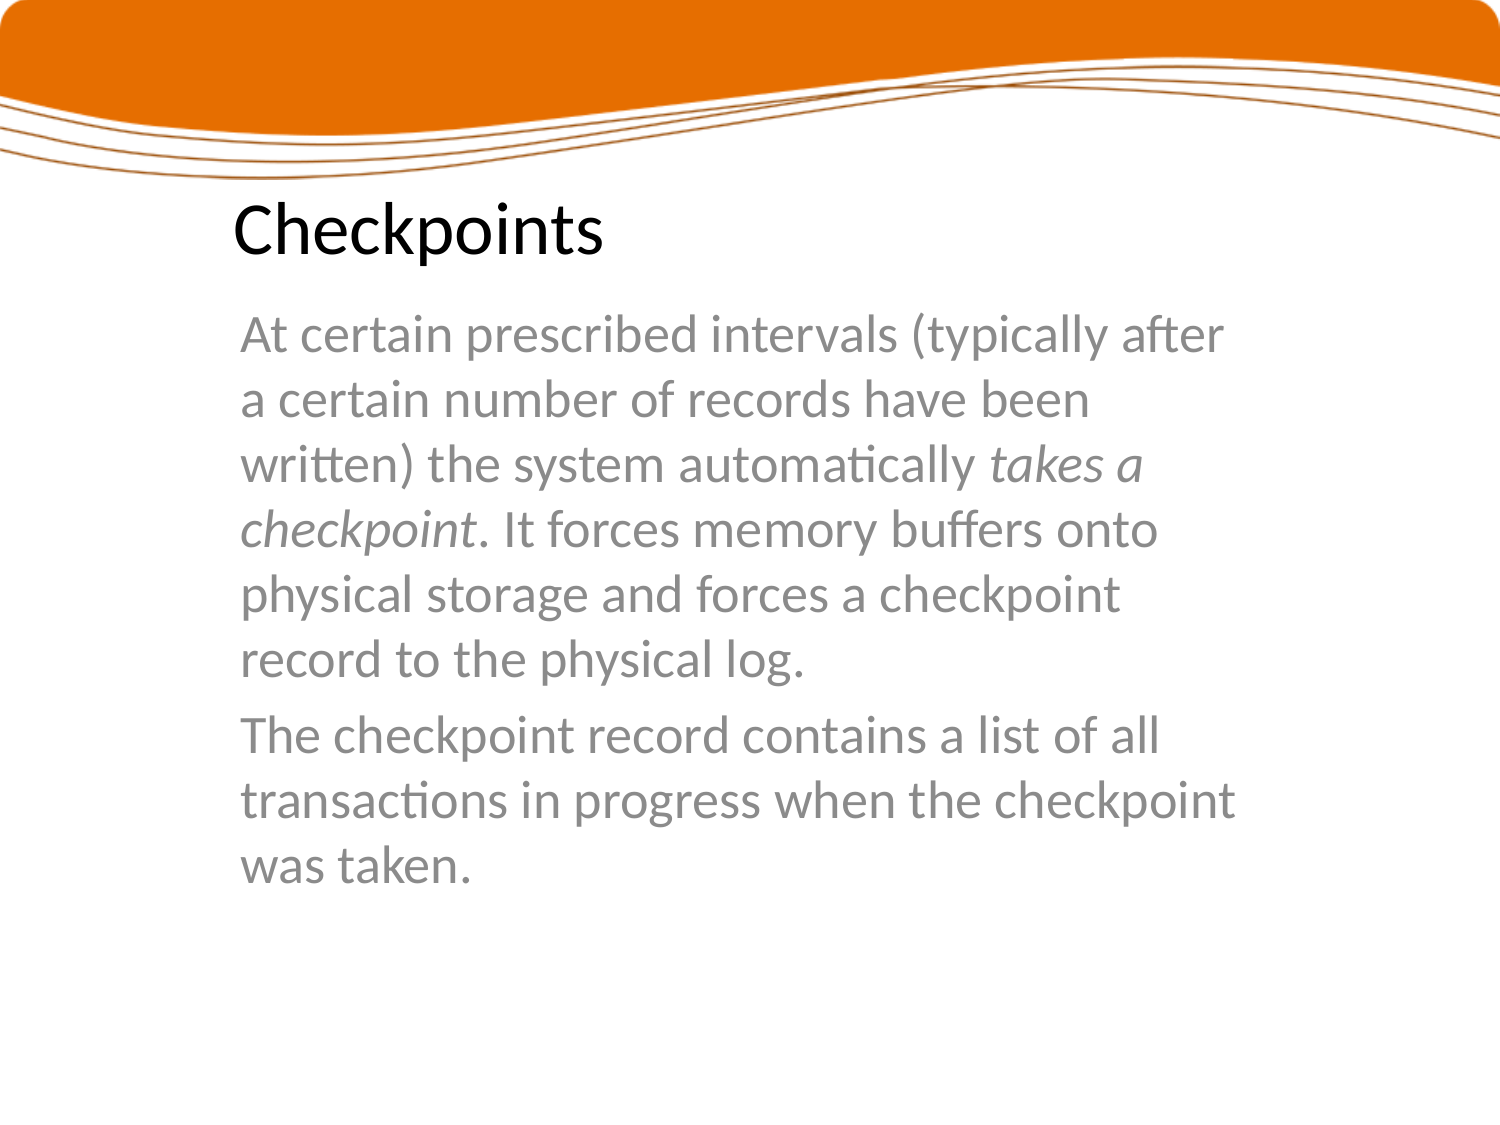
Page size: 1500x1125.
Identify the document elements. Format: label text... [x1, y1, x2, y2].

text_box Checkpoints [218, 172, 1282, 278]
subtitle At certain prescribed intervals (typically after a certain number of records have been written) the system automatically takes a checkpoint. It forces memory buffers onto physical storage and forces a checkpoint record to the physical log. The checkpoint record contains a list of all transactions in progress when the checkpoint was taken. [225, 290, 1275, 988]
picture [0, 0, 1500, 180]
